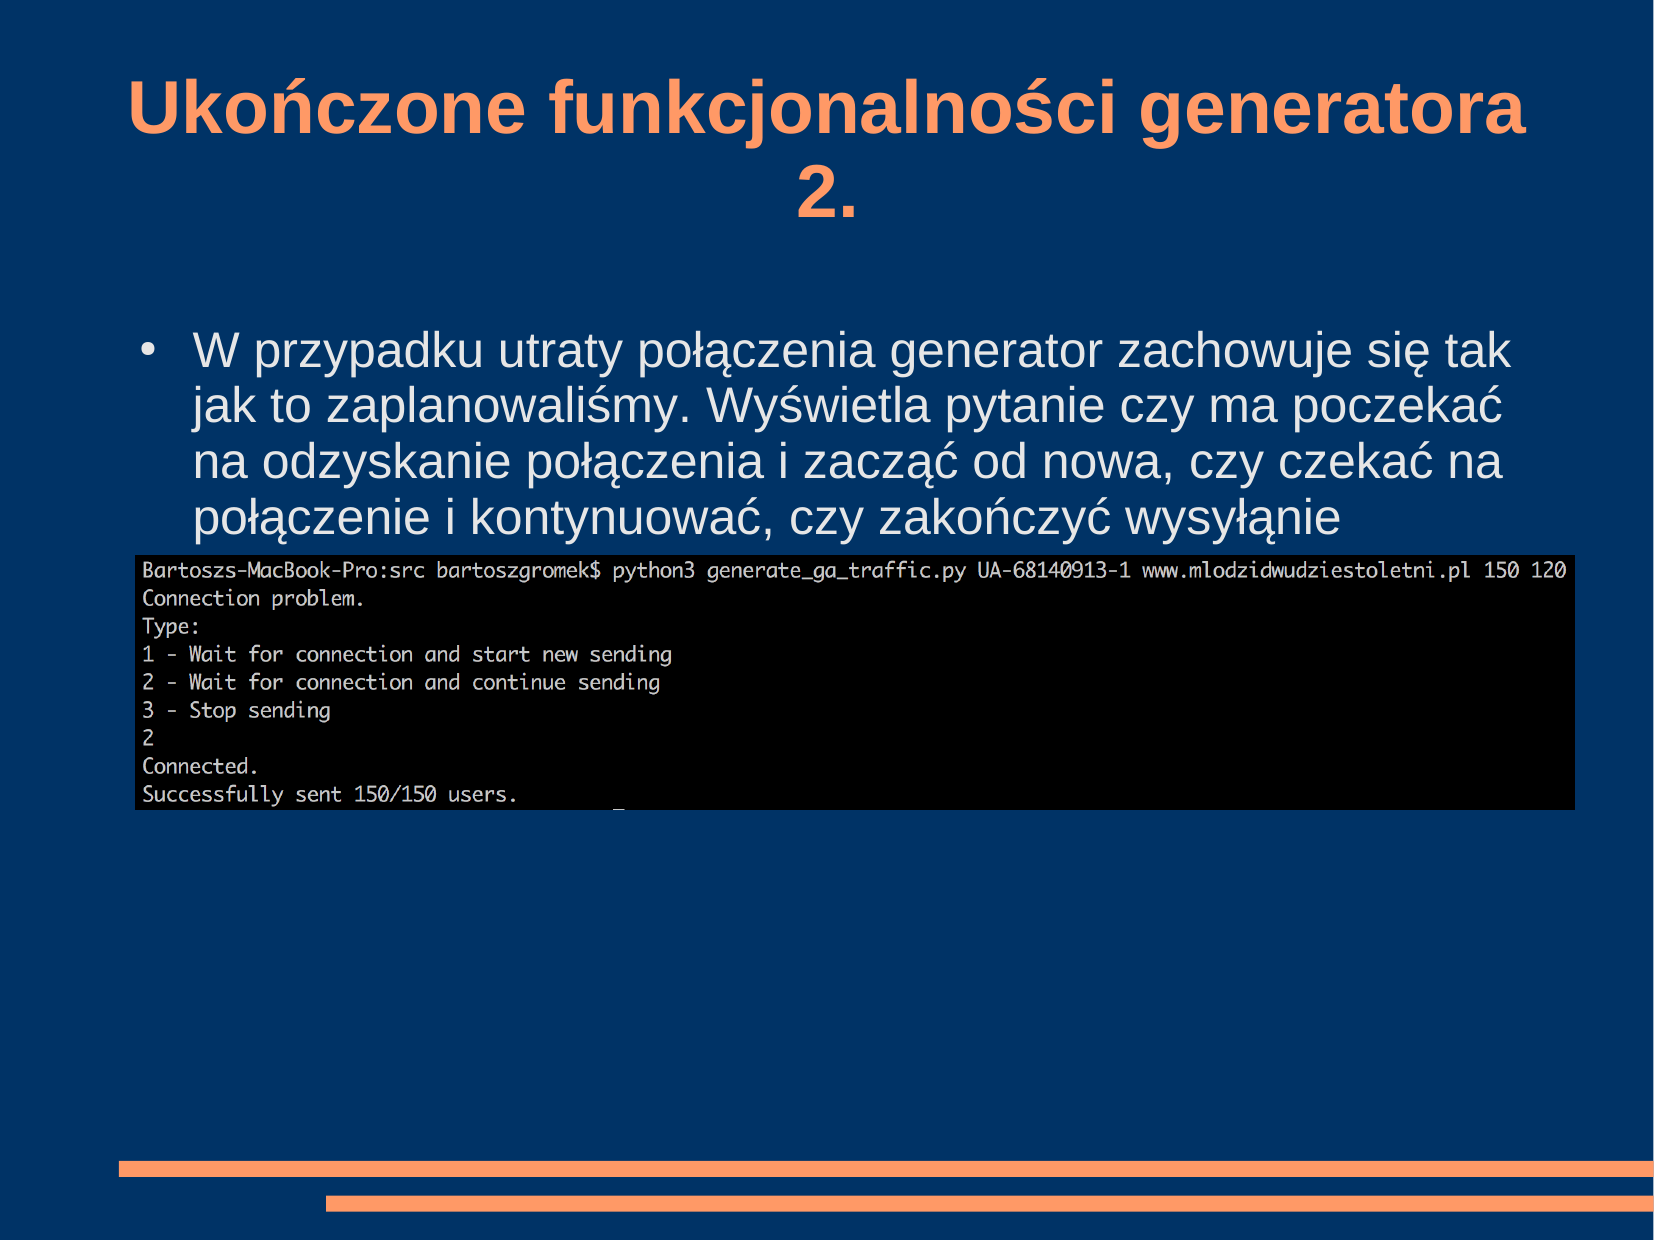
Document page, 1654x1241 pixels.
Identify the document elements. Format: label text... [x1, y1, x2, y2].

list W przypadku utraty połączenia generator zachowuje się tak jak to zaplanowaliśmy. Wyświetla pytanie czy ma poczekać na odzyskanie połączenia i zacząć od nowa, czy czekać na połączenie i kontynuować, czy zakończyć wysyłąnie [121, 322, 1561, 709]
title Ukończone funkcjonalności generatora 2. [121, 46, 1534, 254]
picture [135, 555, 1575, 811]
